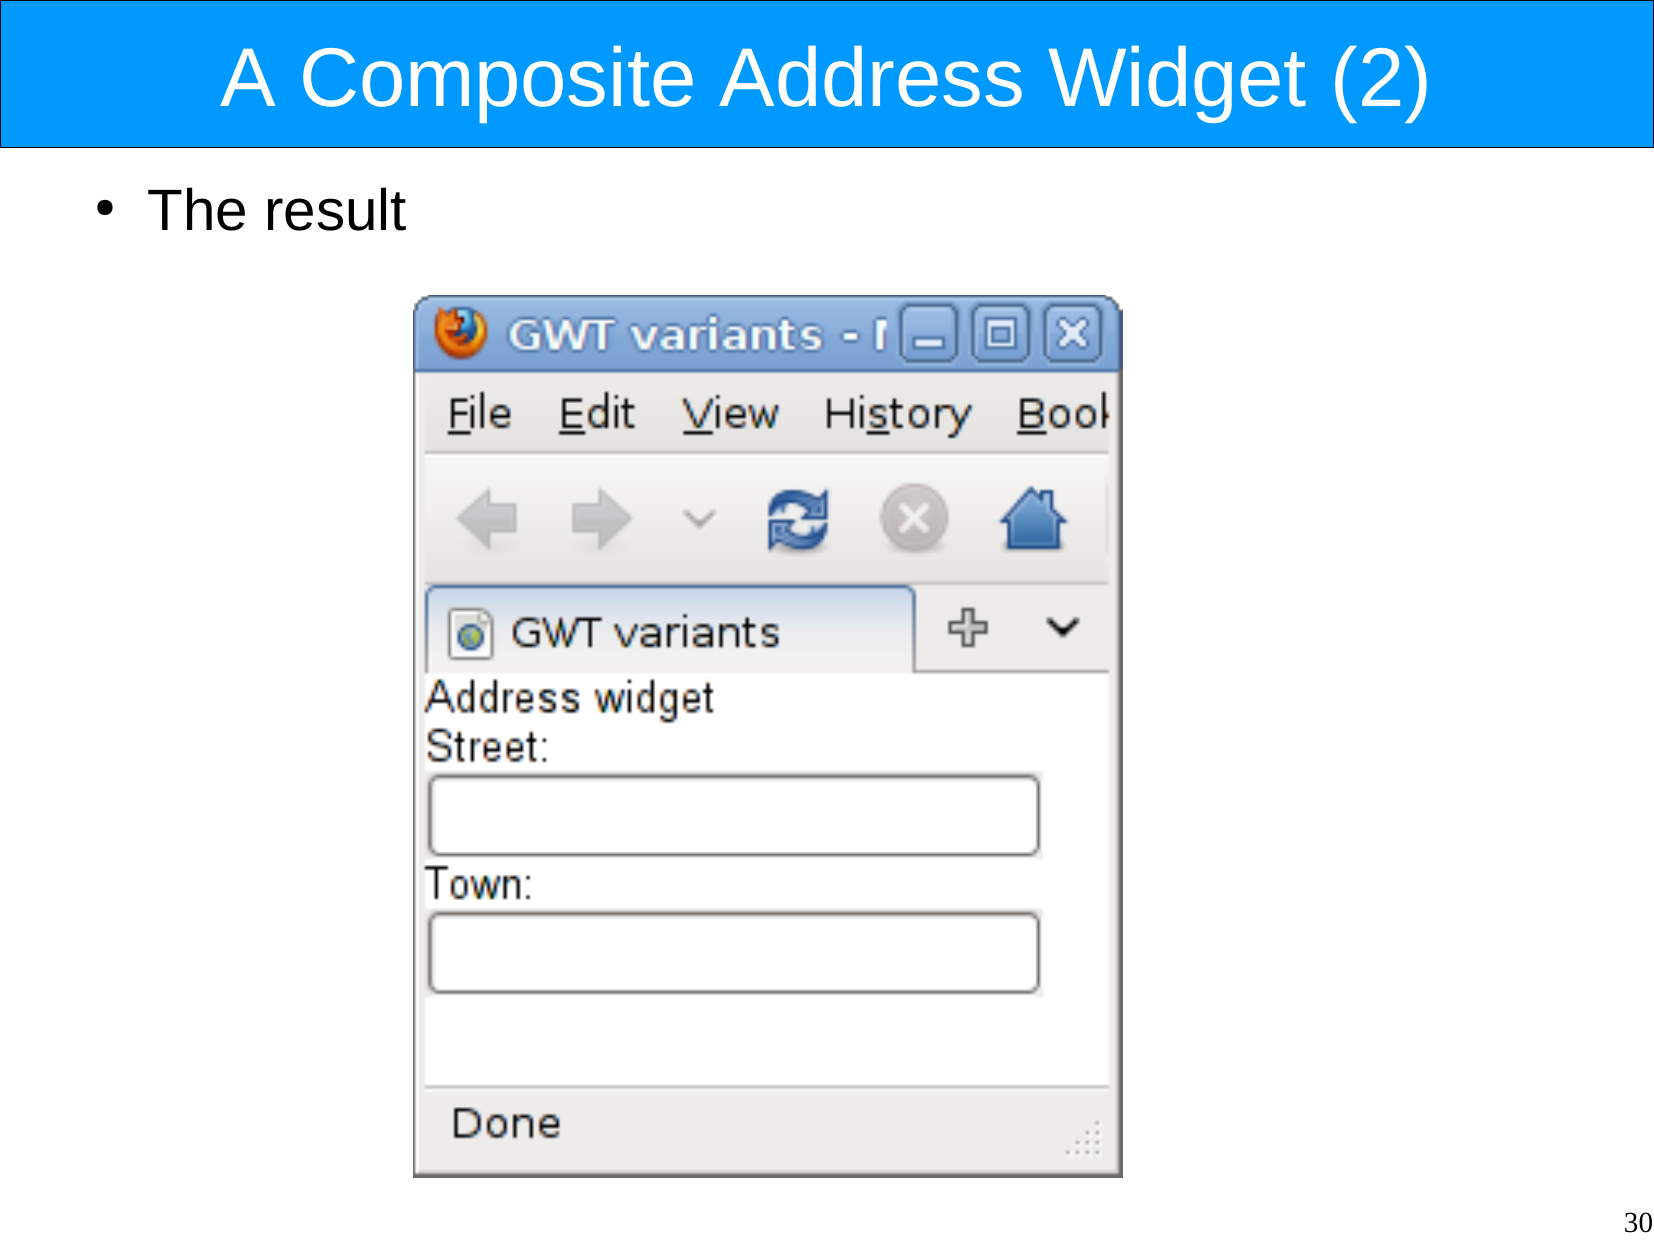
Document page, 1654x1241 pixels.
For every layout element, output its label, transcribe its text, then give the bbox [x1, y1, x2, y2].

list The result [76, 177, 1565, 1211]
picture [413, 295, 1123, 1178]
title A Composite Address Widget (2) [82, 13, 1571, 142]
